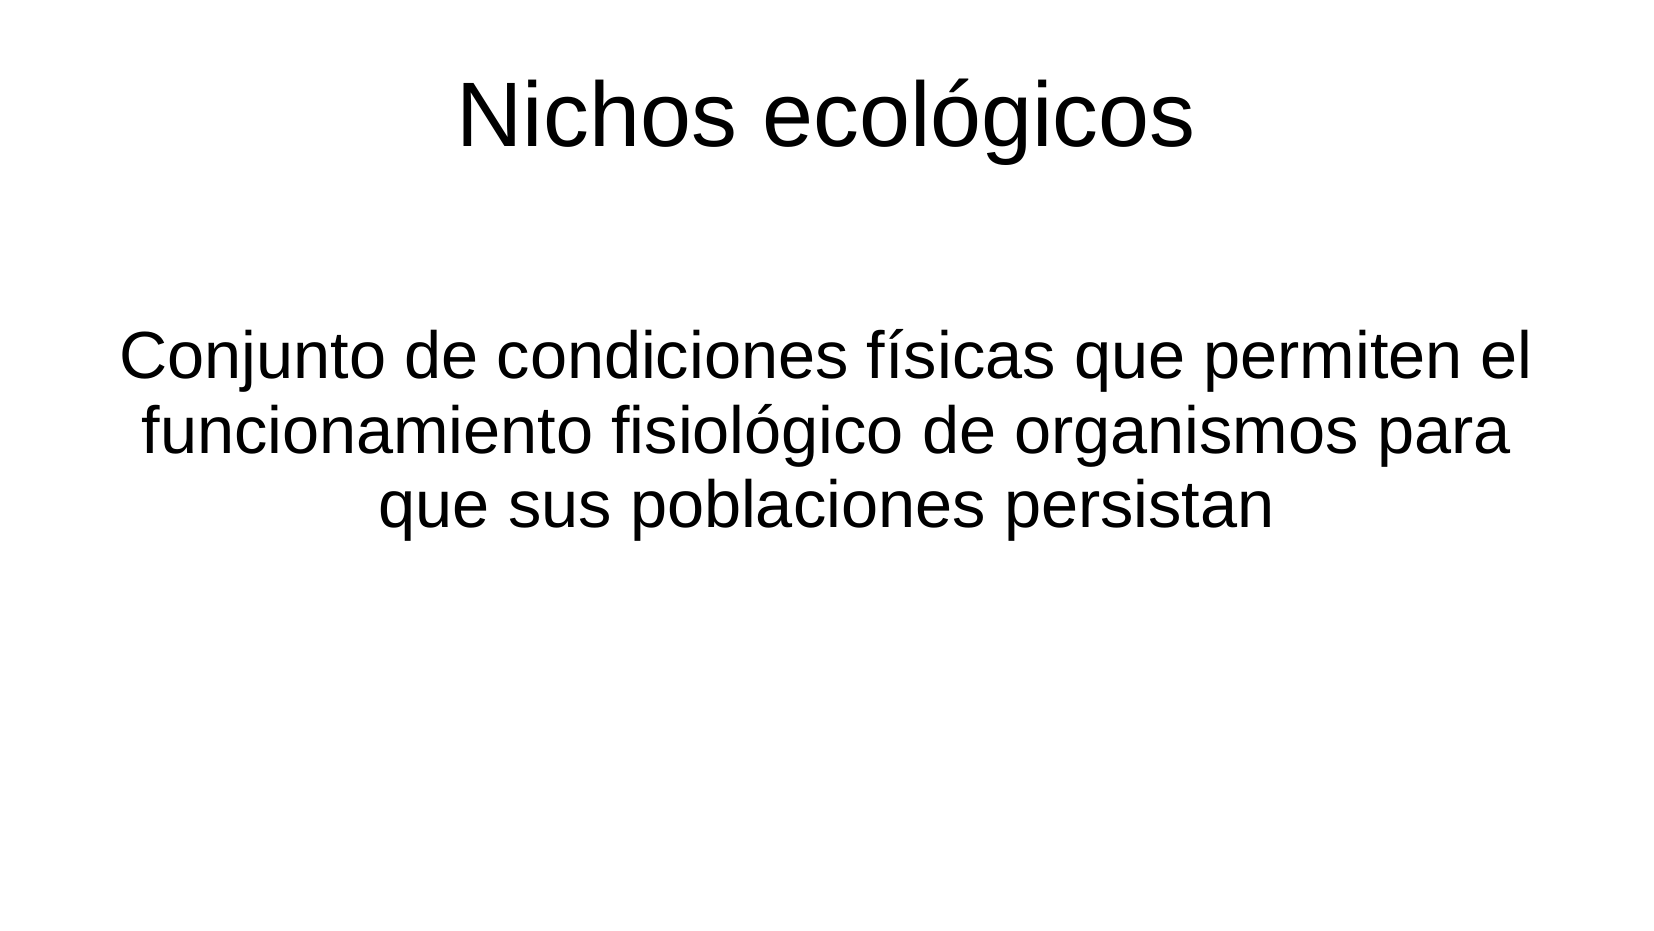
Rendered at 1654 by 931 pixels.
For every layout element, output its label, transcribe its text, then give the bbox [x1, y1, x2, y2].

list Conjunto de condiciones físicas que permiten el funcionamiento fisiológico de organismos para que sus poblaciones persistan [82, 318, 1571, 858]
title Nichos ecológicos [82, 37, 1571, 193]
